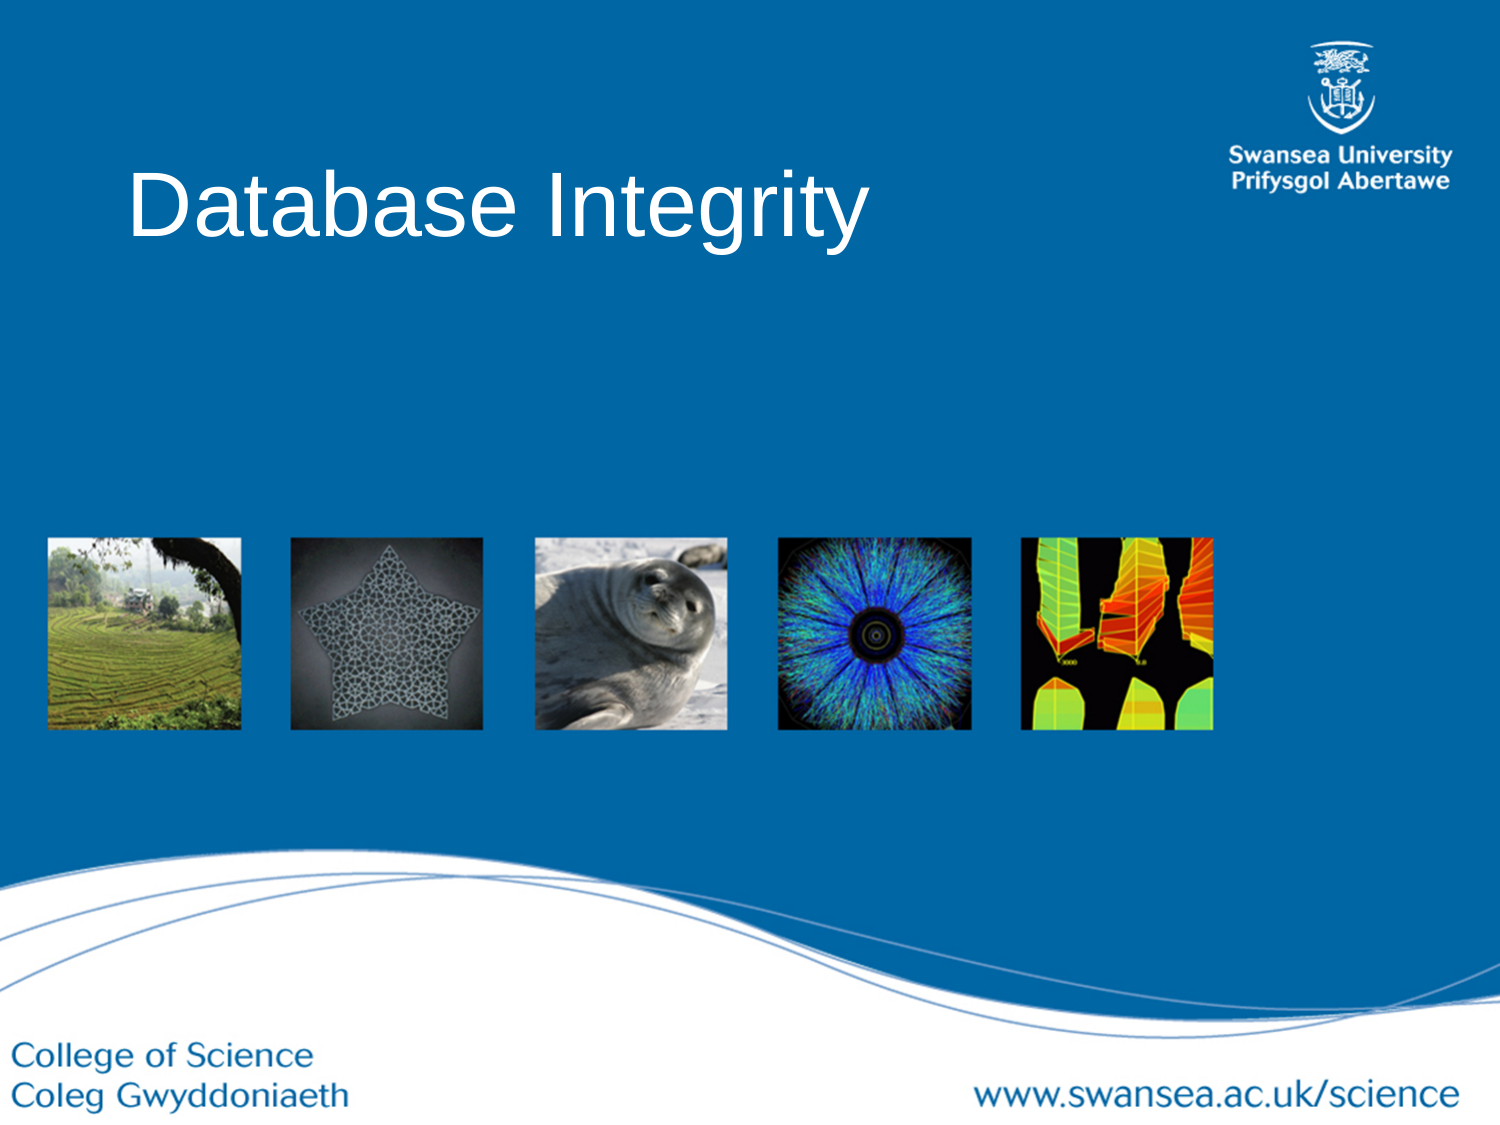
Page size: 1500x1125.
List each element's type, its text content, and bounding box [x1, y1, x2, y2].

text_box Database Integrity [112, 137, 1235, 262]
picture [0, 0, 1500, 1125]
